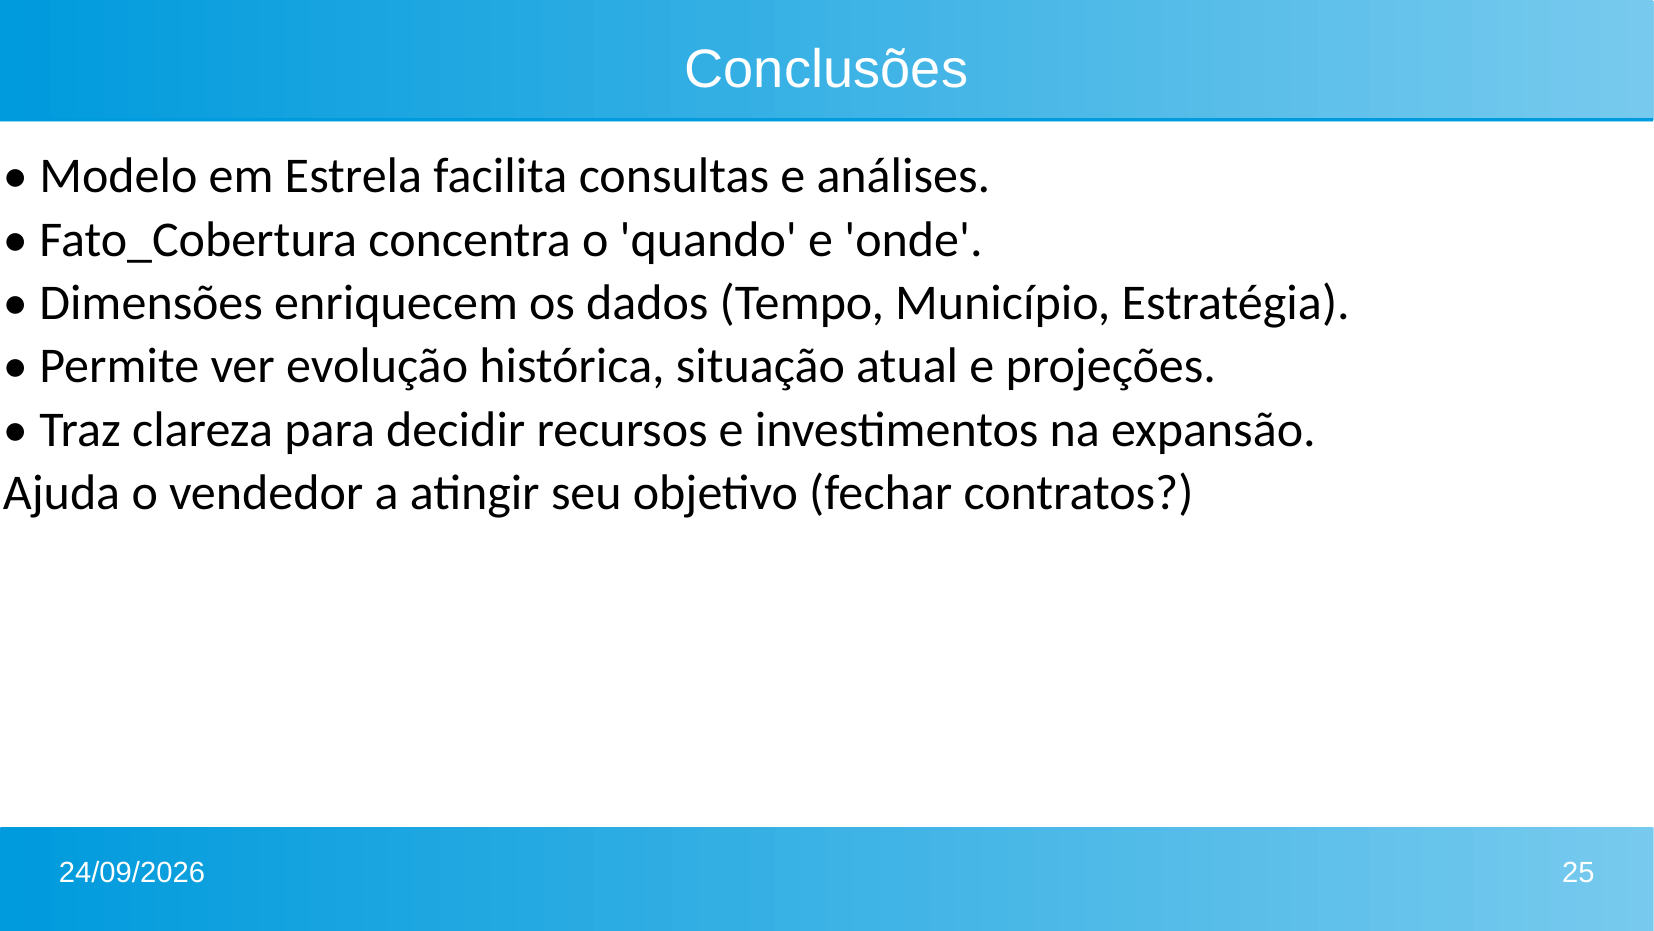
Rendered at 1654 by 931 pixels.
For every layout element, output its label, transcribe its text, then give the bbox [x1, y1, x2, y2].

title Conclusões [59, 29, 1595, 108]
text_box • Modelo em Estrela facilita consultas e análises. • Fato_Cobertura concentra o 'quando' e 'onde'. • Dimensões enriquecem os dados (Tempo, Município, Estratégia). • Permite ver evolução histórica, situação atual e projeções. • Traz clareza para decidir recursos e investimentos na expansão. Ajuda o vendedor a atingir seu objetivo (fechar contratos?) [0, 147, 1654, 785]
list [59, 118, 1595, 147]
